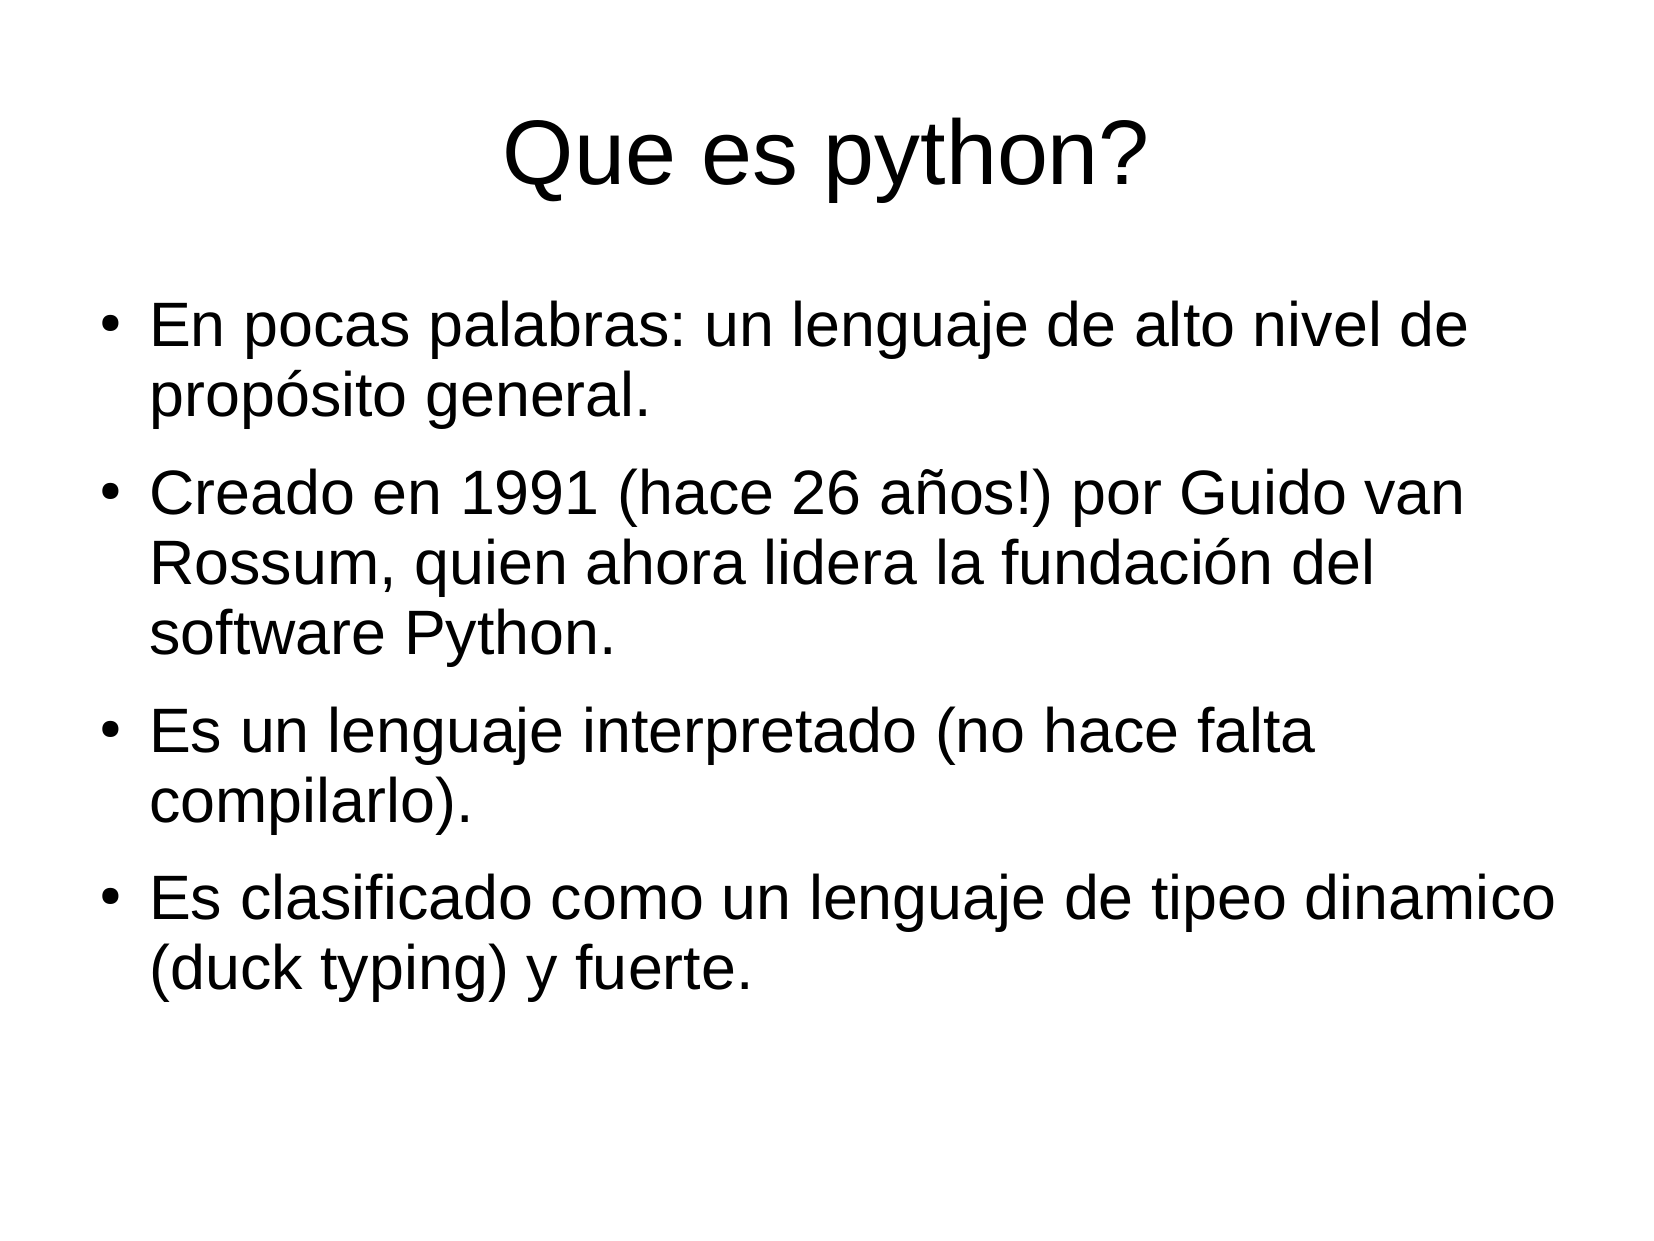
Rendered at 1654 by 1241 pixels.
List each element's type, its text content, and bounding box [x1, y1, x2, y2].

list En pocas palabras: un lenguaje de alto nivel de propósito general. Creado en 1991 (hace 26 años!) por Guido van Rossum, quien ahora lidera la fundación del software Python. Es un lenguaje interpretado (no hace falta compilarlo). Es clasificado como un lenguaje de tipeo dinamico (duck typing) y fuerte. [82, 290, 1571, 1010]
title Que es python? [82, 49, 1571, 257]
